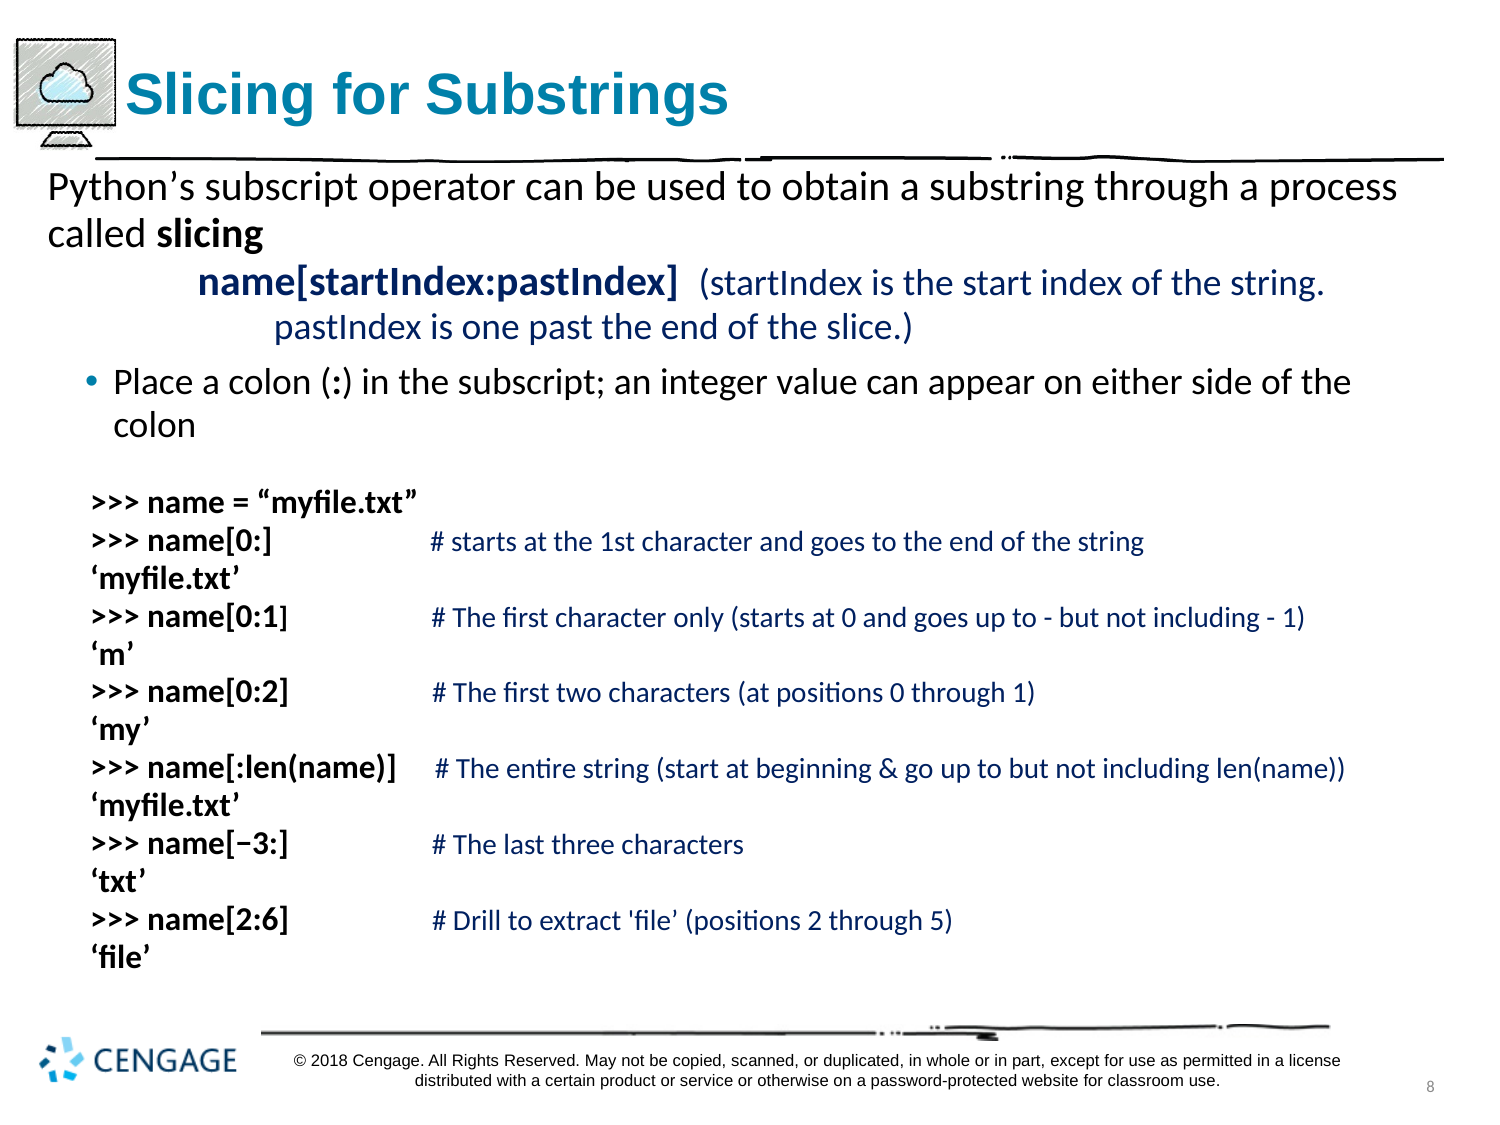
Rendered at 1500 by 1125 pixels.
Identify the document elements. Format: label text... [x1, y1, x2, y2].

picture [13, 36, 117, 151]
picture [261, 1024, 1331, 1041]
picture [19, 1023, 249, 1095]
footer © 2018 Cengage. All Rights Reserved. May not be copied, scanned, or duplicated, in whole or in part, except for use as permitted in a license distributed with a certain product or service or otherwise on a password-protected website for classroom use. [262, 1049, 1375, 1090]
list Python’s subscript operator can be used to obtain a substring through a process called slicing name[startIndex:pastIndex] (startIndex is the start index of the string. pastIndex is one past the end of the slice.) Place a colon (:) in the subscript; an integer value can appear on either side of the colon [47, 162, 1429, 454]
picture [154, 155, 1444, 163]
title Slicing for Substrings [125, 55, 1442, 127]
list >>> name = “myfile.txt” >>> name[0:] # starts at the 1st character and goes to the end of the string ‘myfile.txt’ >>> name[0:1] # The first character only (starts at 0 and goes up to - but not including - 1) ‘m’ >>> name[0:2] # The first two characters (at positions 0 through 1) ‘my’ >>> name[:len(name)] # The entire string (start at beginning & go up to but not including len(name)) ‘myfile.txt’ >>> name[−3:] # The last three characters ‘txt’ >>> name[2:6] # Drill to extract 'file’ (positions 2 through 5) ‘file’ [52, 482, 1500, 997]
